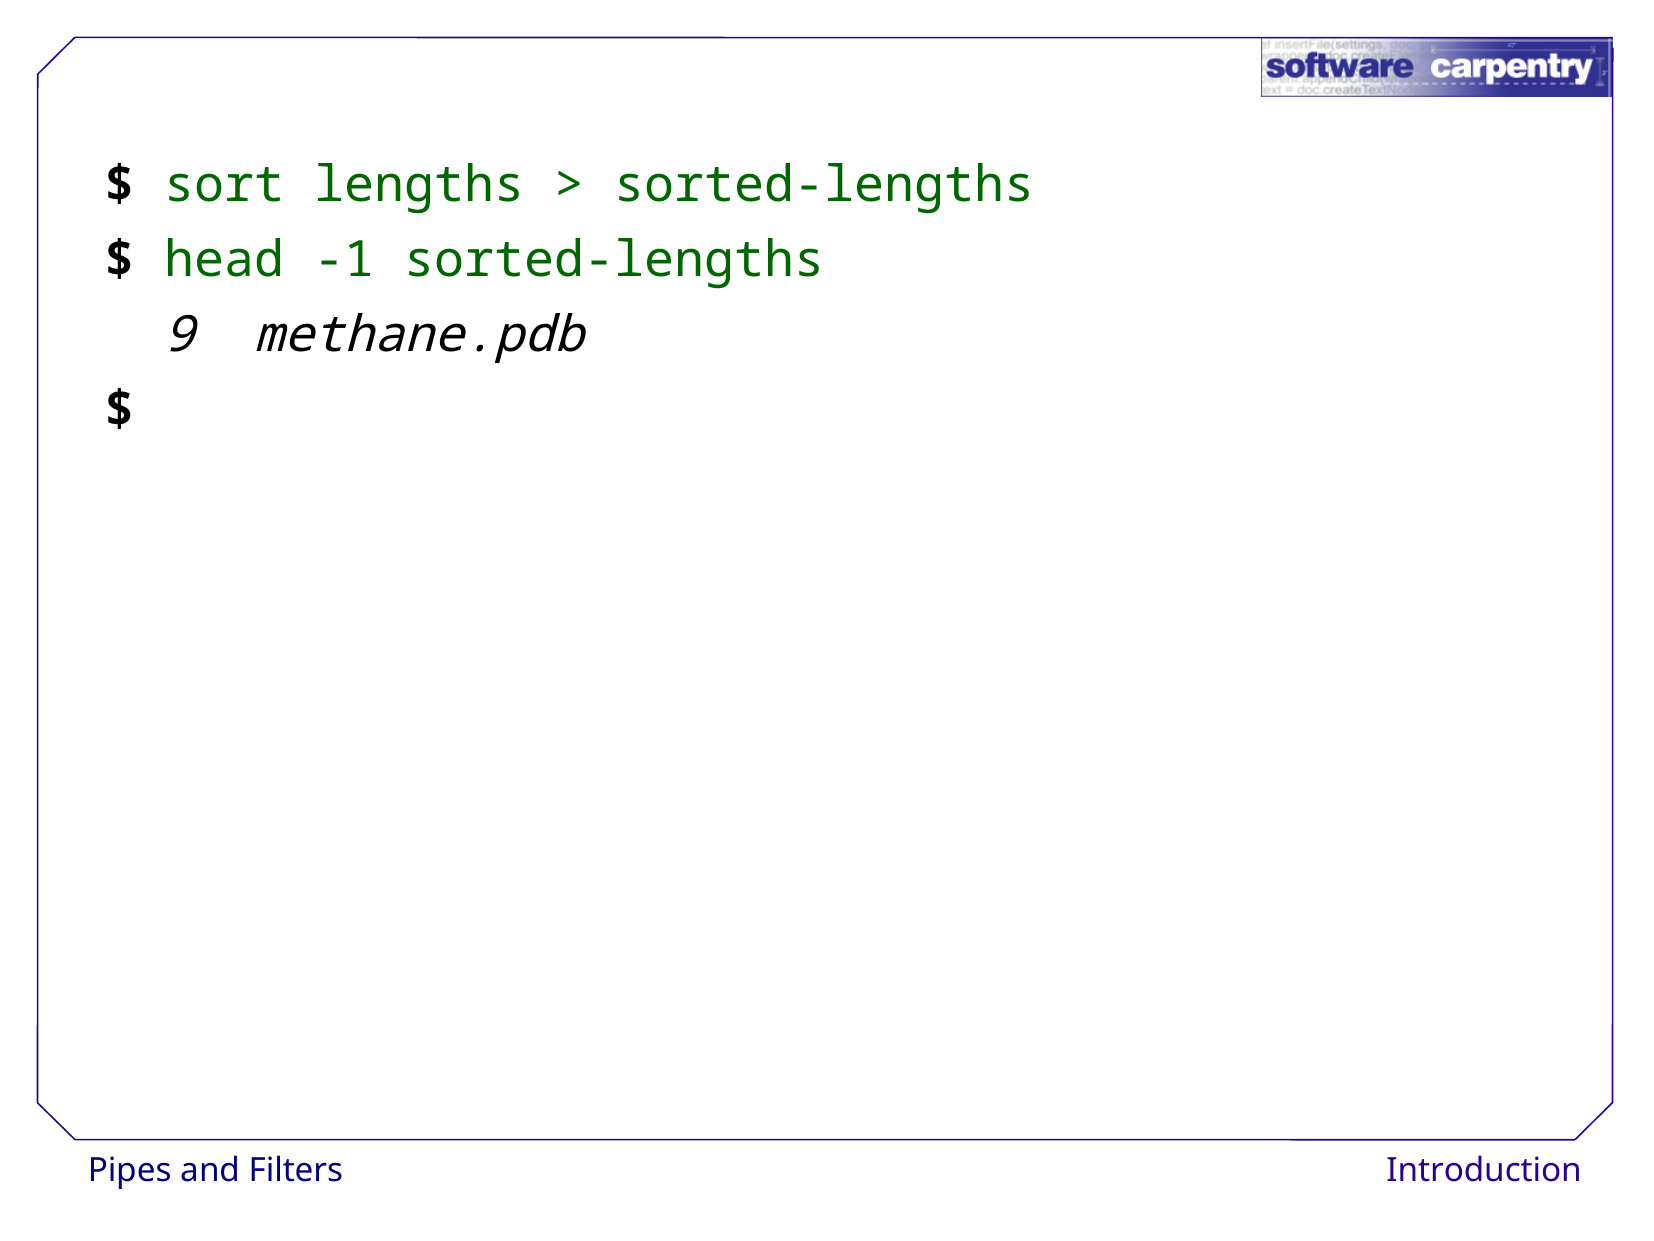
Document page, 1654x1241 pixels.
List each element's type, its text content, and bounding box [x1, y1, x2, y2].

picture [1261, 39, 1613, 97]
text_box $ sort lengths > sorted-lengths $ head -1 sorted-lengths 9 methane.pdb $ [89, 128, 1512, 1131]
